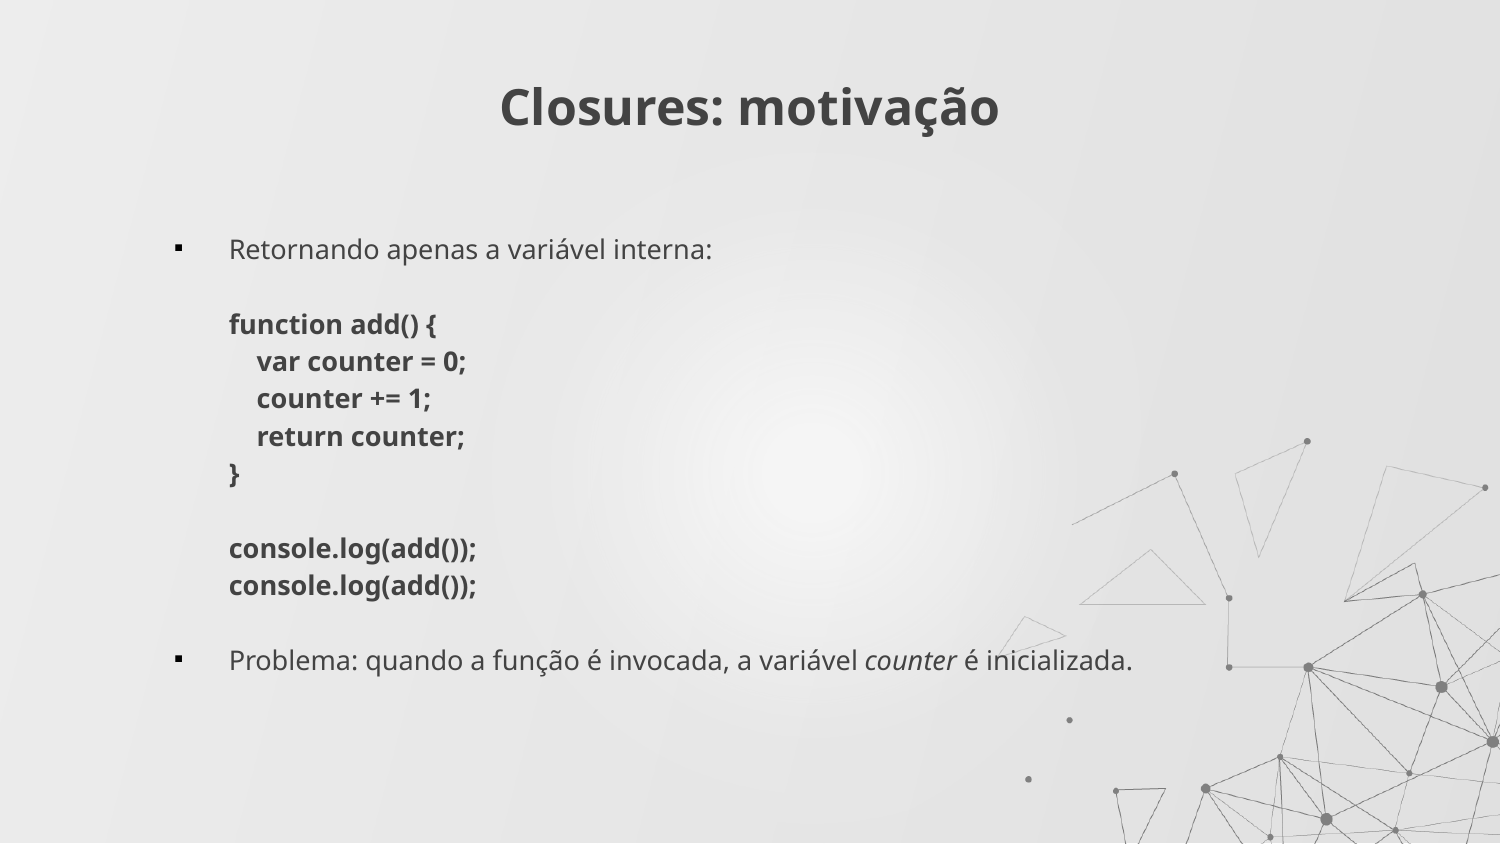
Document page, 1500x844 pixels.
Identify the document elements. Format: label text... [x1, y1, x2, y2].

list Retornando apenas a variável interna: function add() { var counter = 0; counter += 1; return counter; } console.log(add()); console.log(add()); Problema: quando a função é invocada, a variável counter é inicializada. [142, 216, 1278, 455]
title Closures: motivação [60, 60, 1441, 216]
picture [0, 0, 1500, 844]
